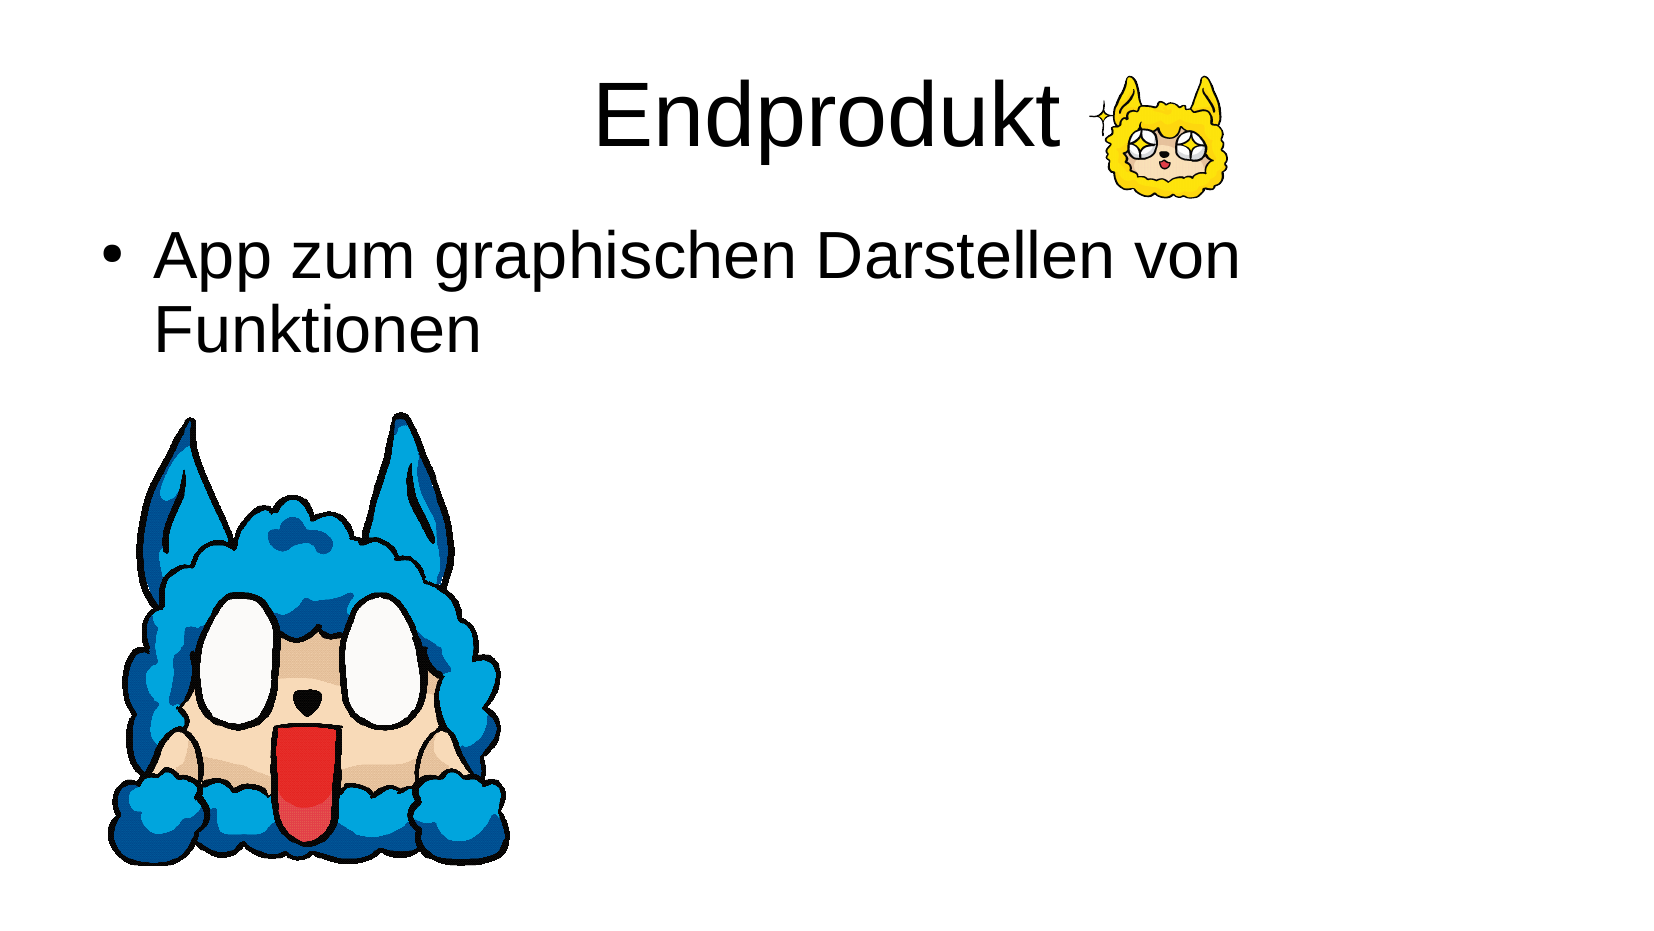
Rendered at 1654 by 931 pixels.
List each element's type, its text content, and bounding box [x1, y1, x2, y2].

picture [59, 412, 563, 866]
title Endprodukt [82, 37, 1571, 193]
list App zum graphischen Darstellen von Funktionen [82, 217, 1571, 758]
picture [1086, 74, 1238, 199]
